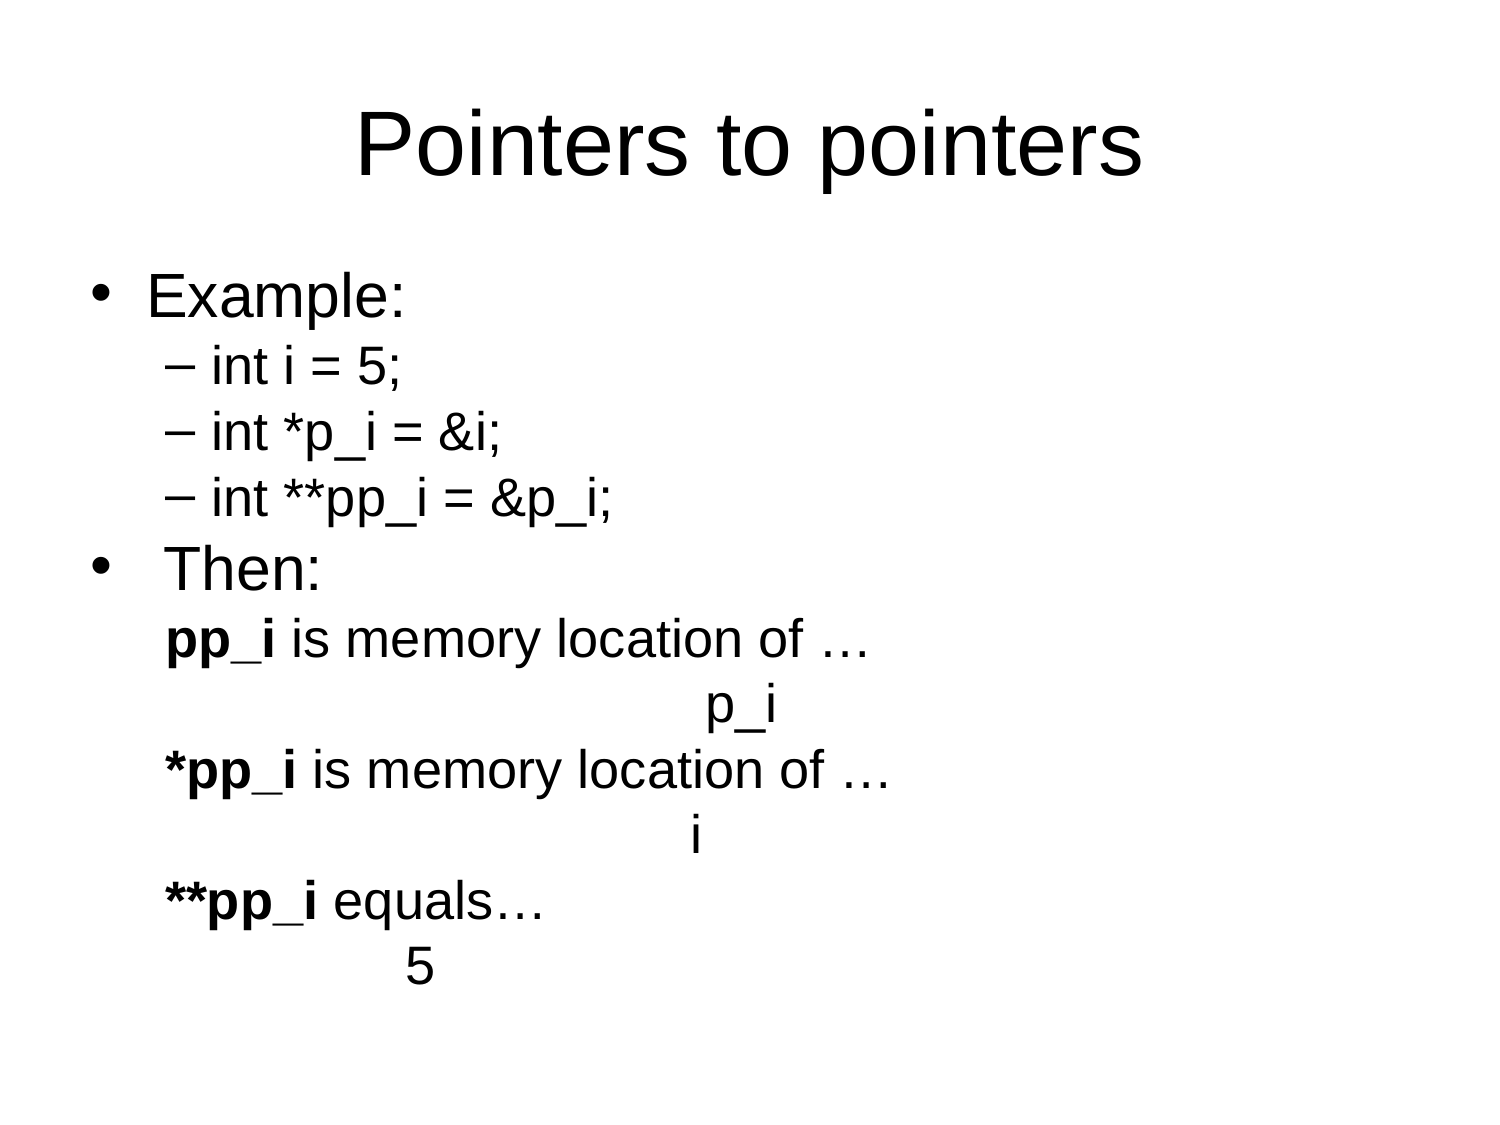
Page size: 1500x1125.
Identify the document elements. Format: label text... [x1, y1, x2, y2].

title Pointers to pointers [75, 45, 1426, 233]
list Example: int i = 5; int *p_i = &i; int **pp_i = &p_i; Then: pp_i is memory location of … p_i *pp_i is memory location of … i **pp_i equals… 5 [75, 262, 1426, 1005]
